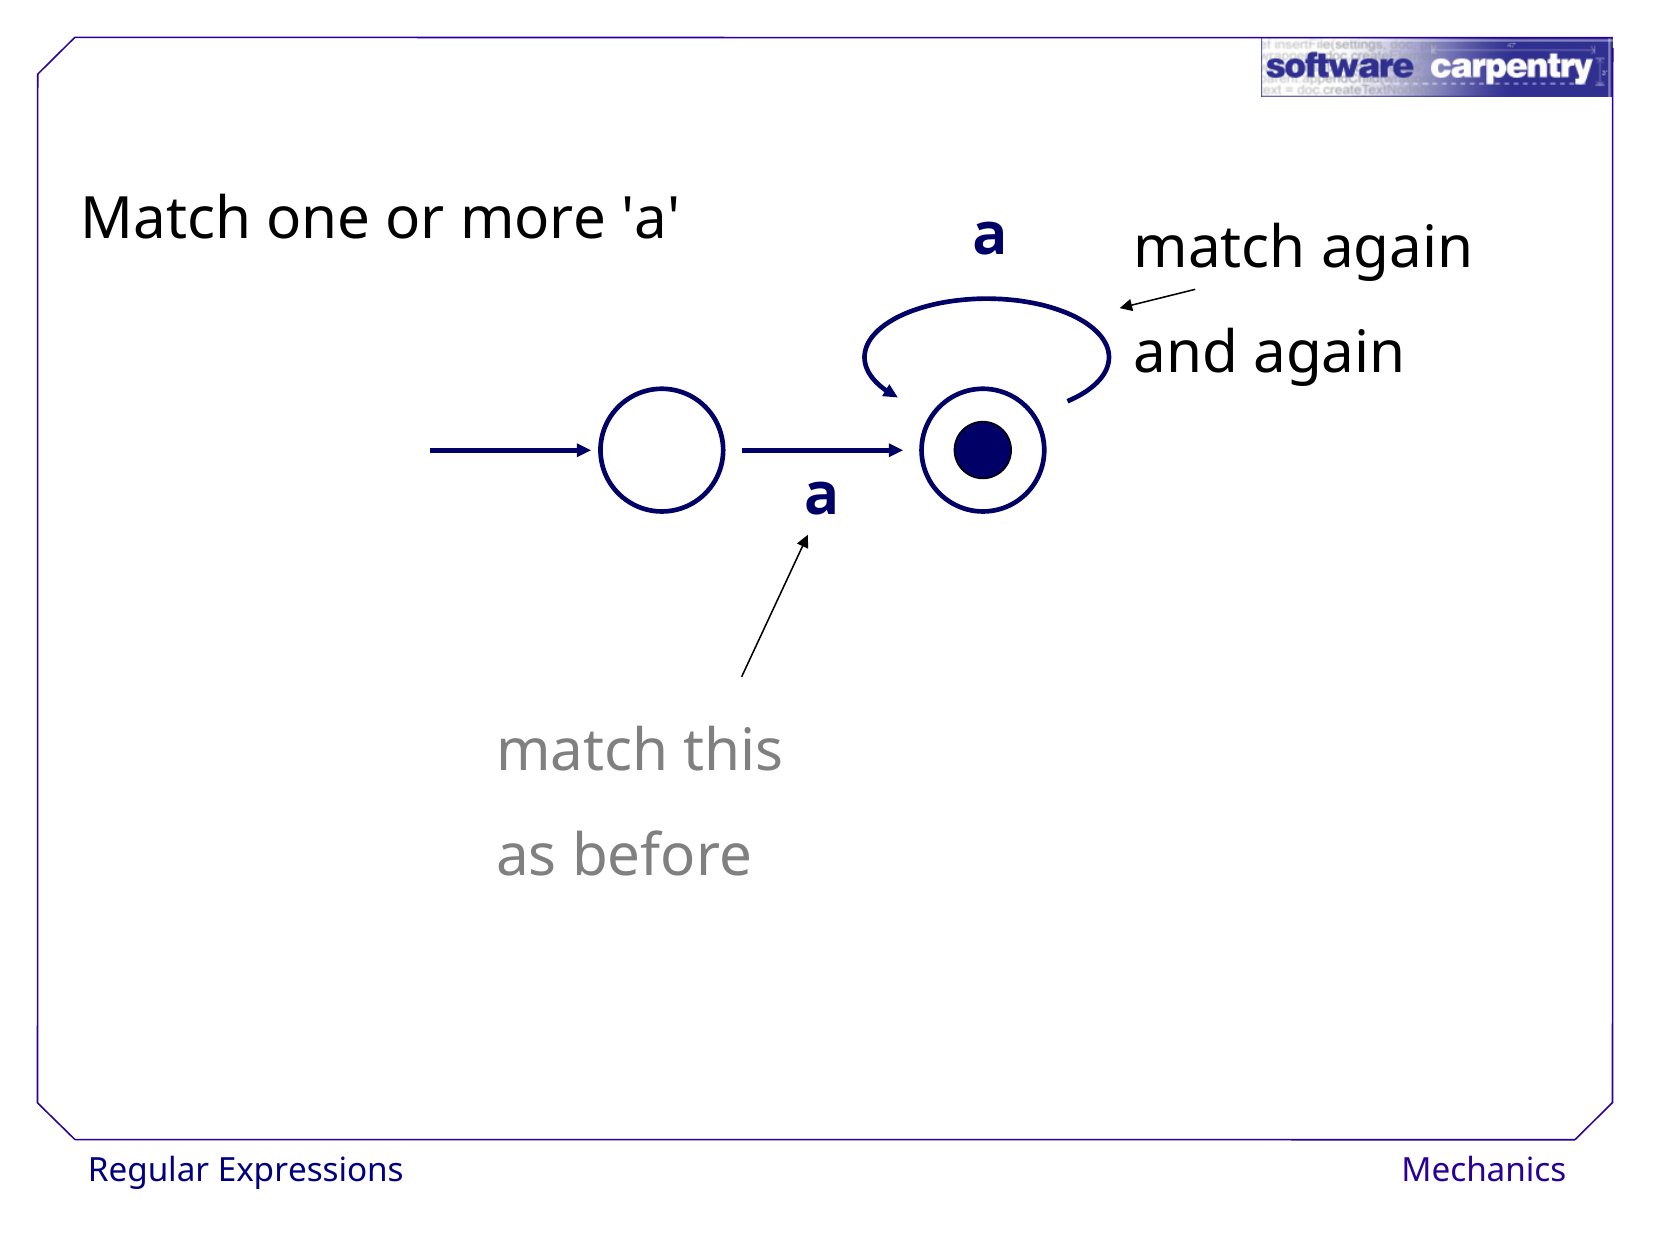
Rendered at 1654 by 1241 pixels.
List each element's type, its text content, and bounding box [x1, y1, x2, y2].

picture [1261, 39, 1613, 97]
text_box Match one or more 'a' [65, 138, 846, 259]
text_box a [788, 454, 854, 536]
text_box match again and again [1118, 166, 1639, 392]
text_box a [957, 194, 1022, 276]
text_box match this as before [481, 669, 949, 896]
text_box [954, 421, 1012, 479]
